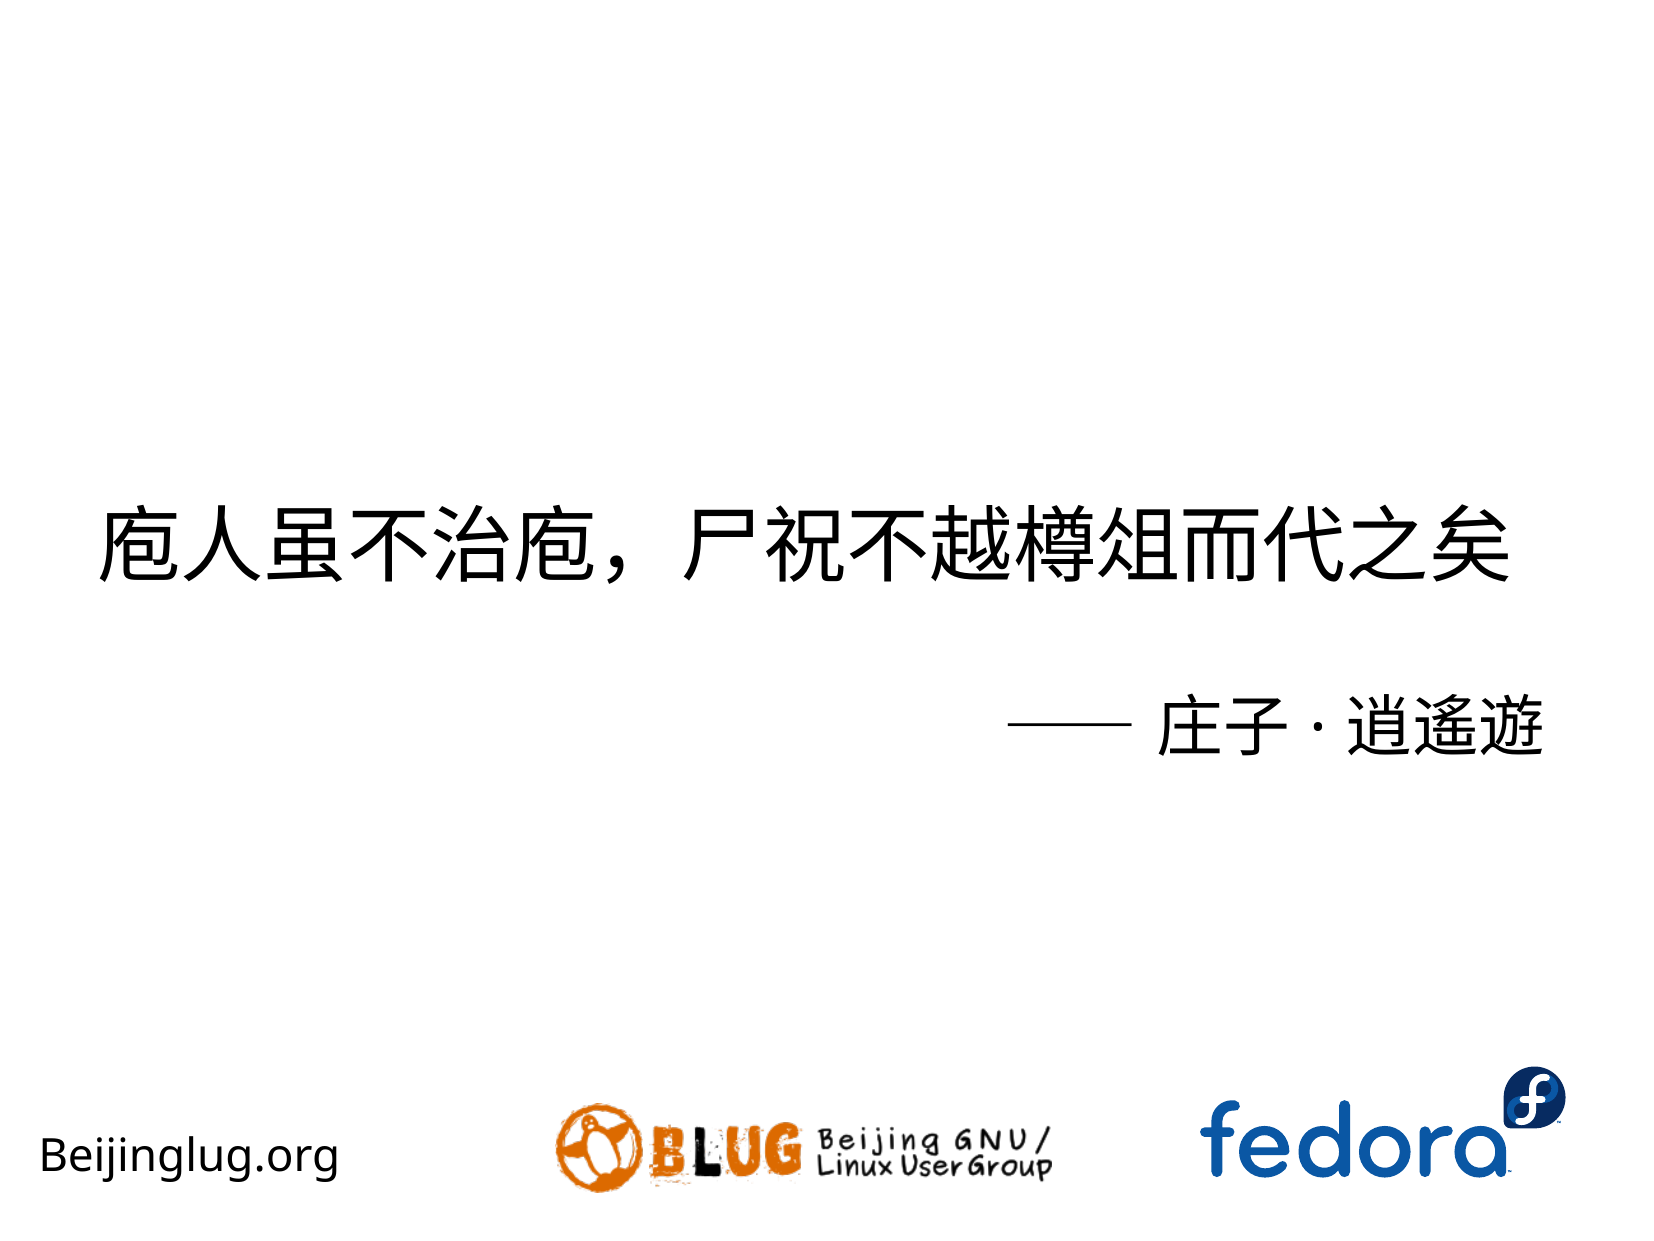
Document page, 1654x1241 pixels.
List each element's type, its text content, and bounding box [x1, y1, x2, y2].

text_box 庖人虽不治庖，尸祝不越樽俎而代之矣 ——庄子·逍遙遊 [82, 471, 1561, 824]
picture [555, 1103, 1052, 1193]
